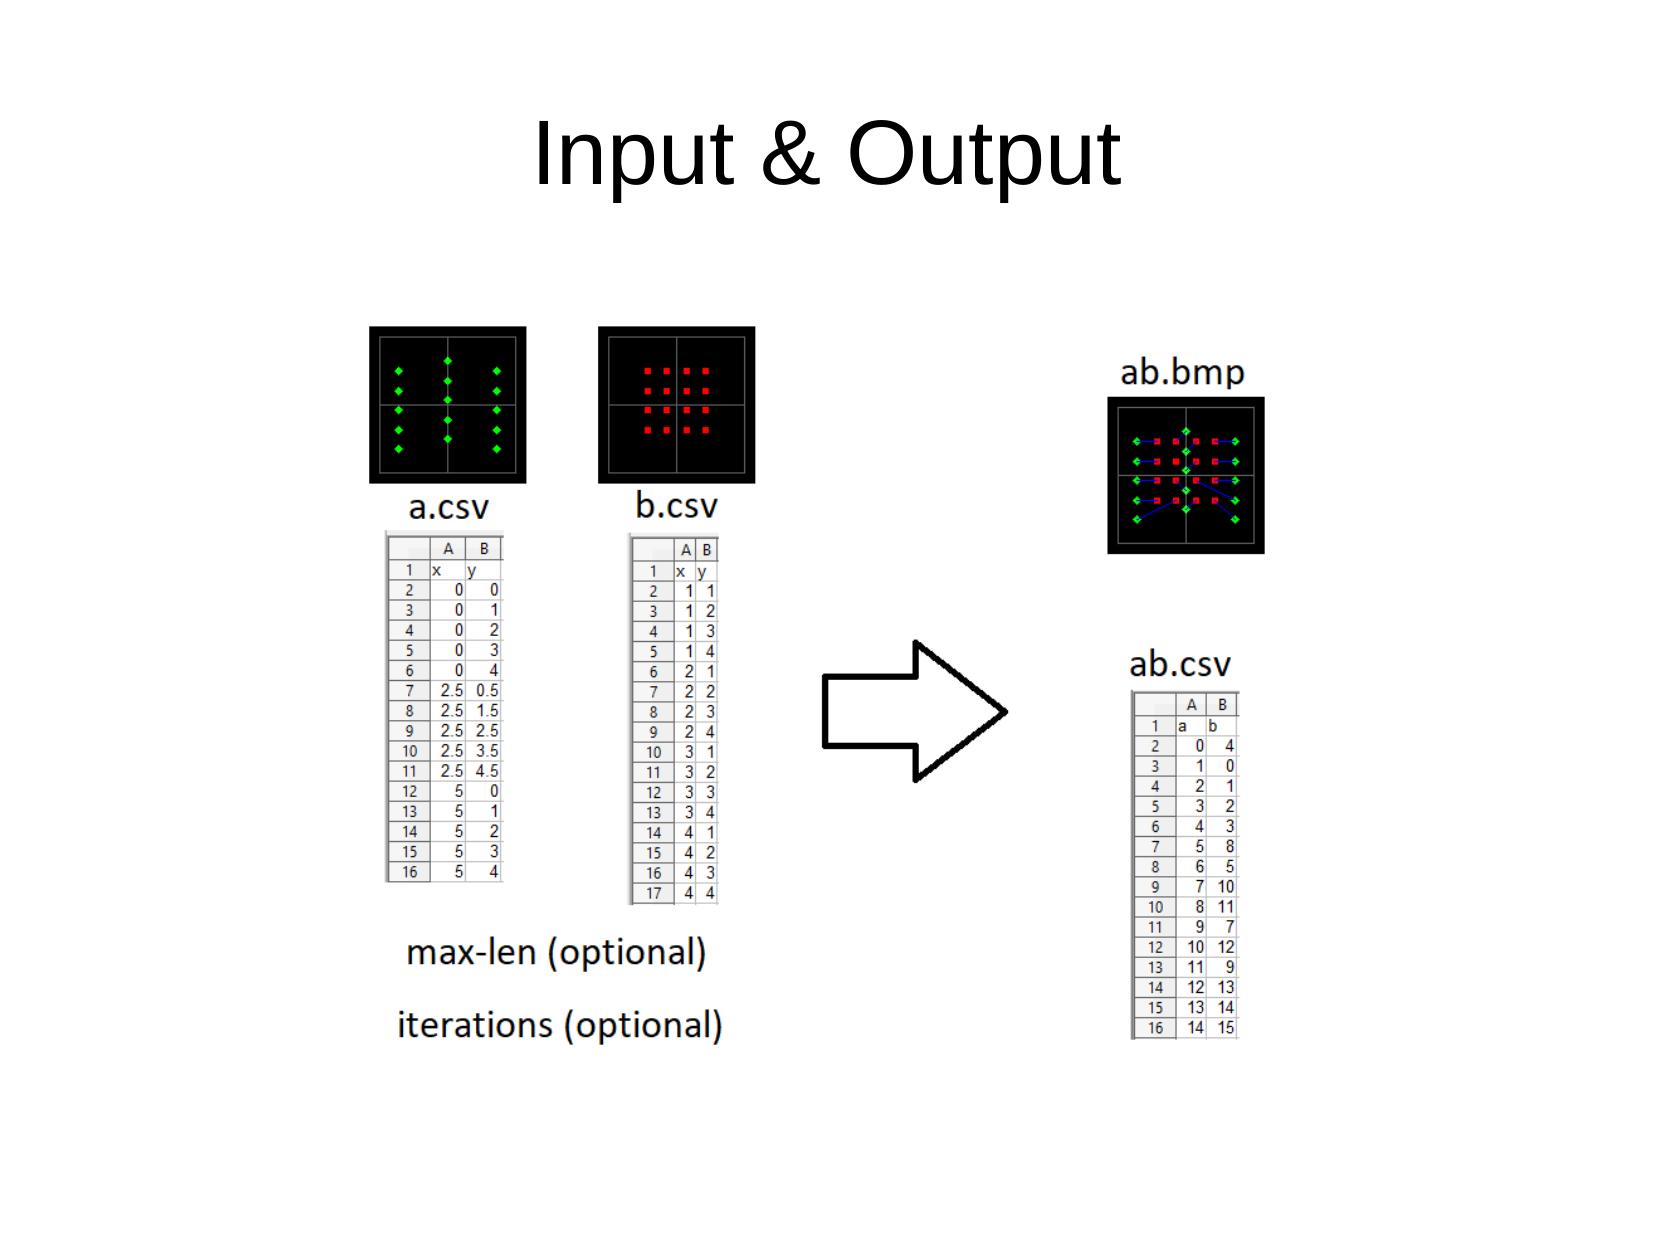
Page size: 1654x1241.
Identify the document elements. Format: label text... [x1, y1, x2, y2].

title Input & Output [82, 49, 1571, 257]
picture [319, 290, 1334, 1109]
